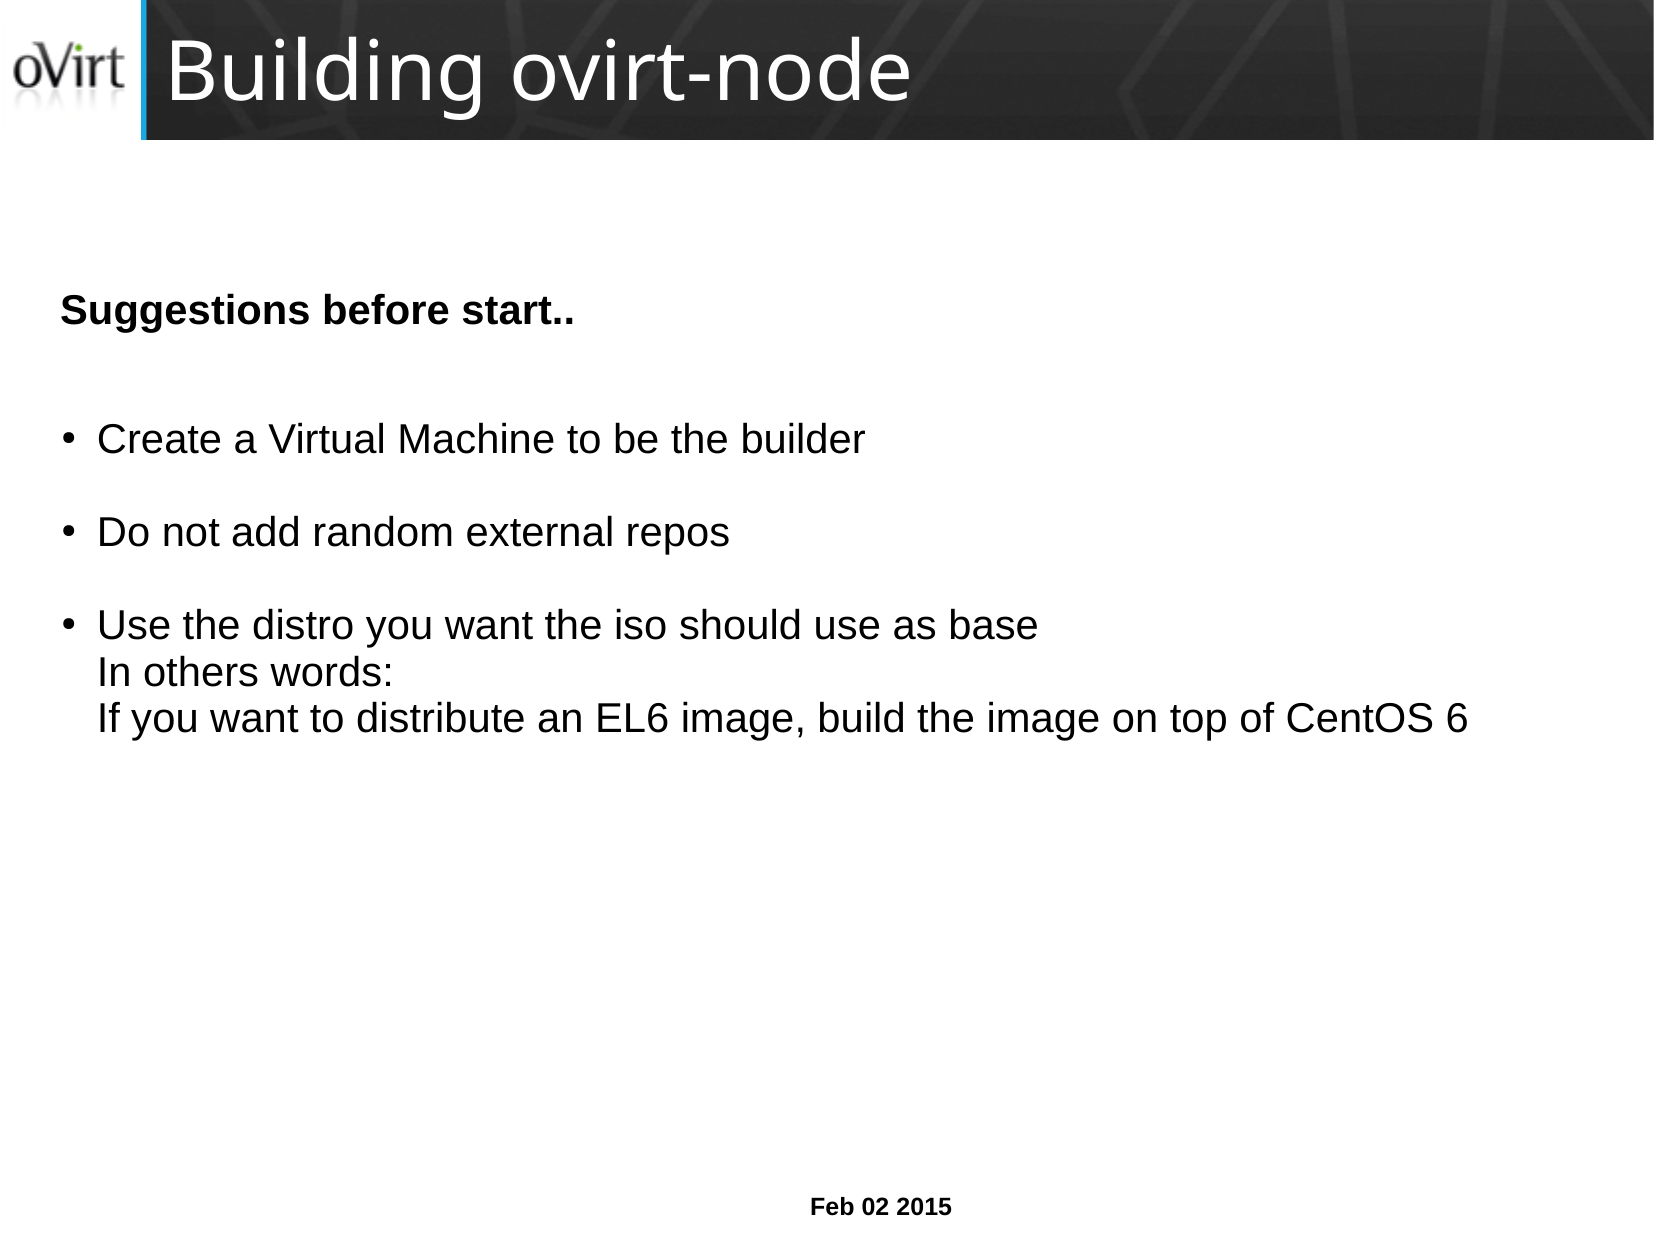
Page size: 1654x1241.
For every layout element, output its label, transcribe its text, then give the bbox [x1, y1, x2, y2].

picture [0, 0, 1654, 140]
text_box Create a Virtual Machine to be the builder Do not add random external repos Use the distro you want the iso should use as base In others words: If you want to distribute an EL6 image, build the image on top of CentOS 6 [46, 408, 1485, 842]
text_box Suggestions before start.. [45, 279, 591, 341]
title Building ovirt-node [164, 18, 1653, 119]
